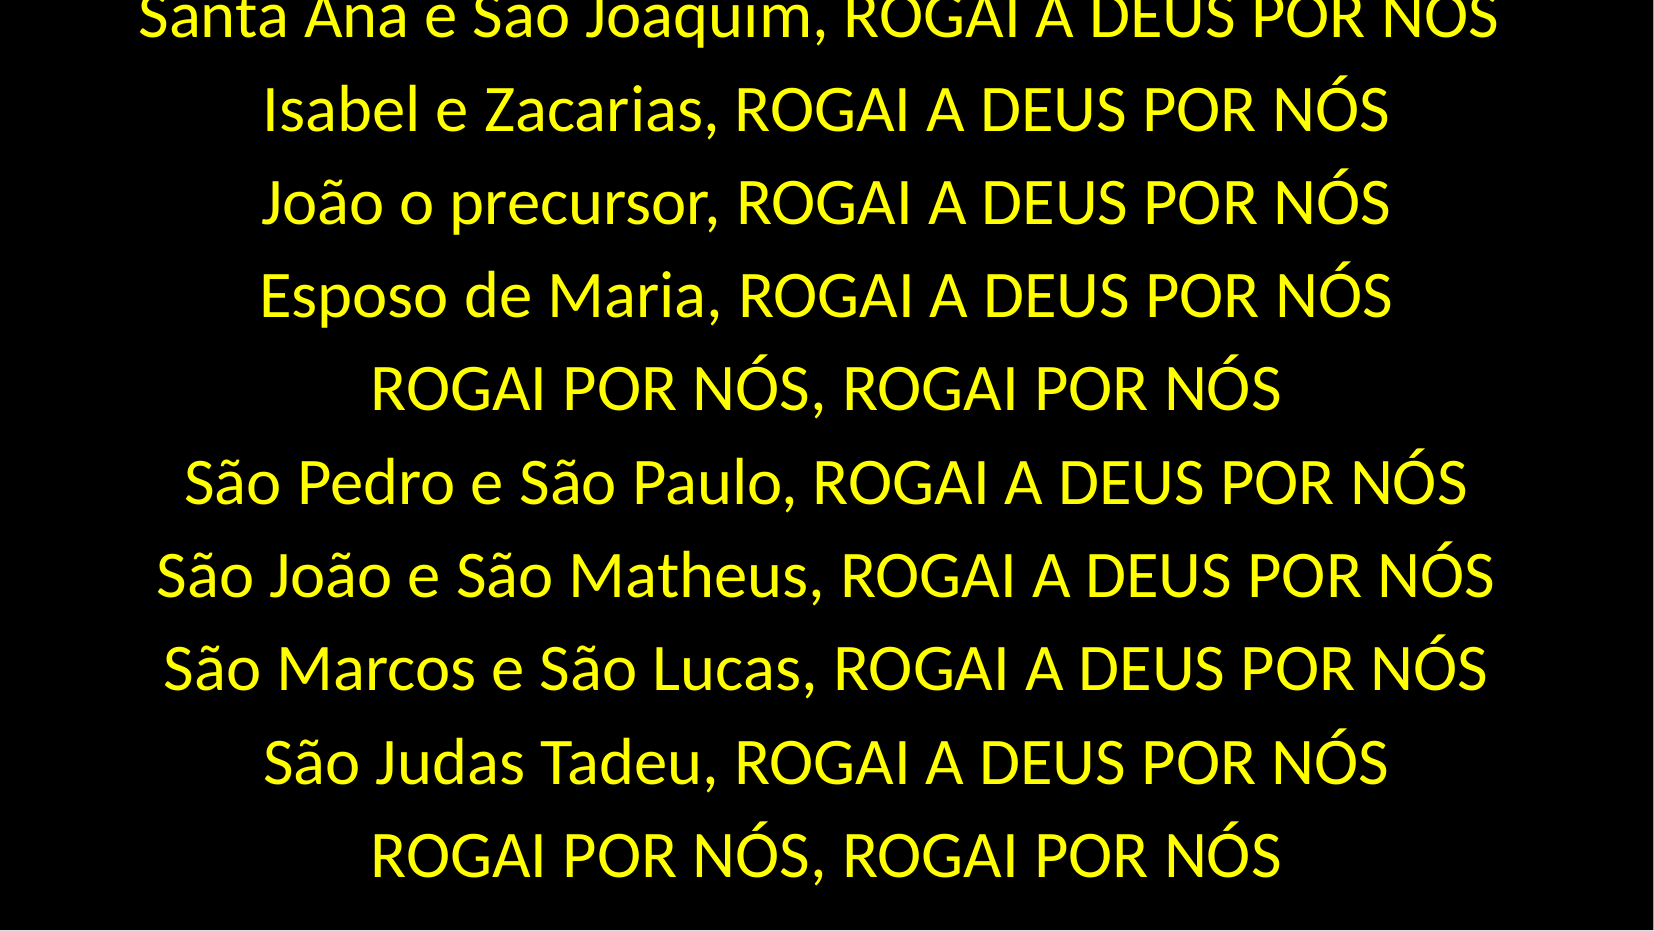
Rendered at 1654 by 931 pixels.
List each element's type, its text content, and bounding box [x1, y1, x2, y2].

subtitle Santa Ana e São Joaquim, ROGAI A DEUS POR NÓS Isabel e Zacarias, ROGAI A DEUS POR NÓS João o precursor, ROGAI A DEUS POR NÓS Esposo de Maria, ROGAI A DEUS POR NÓS ROGAI POR NÓS, ROGAI POR NÓS São Pedro e São Paulo, ROGAI A DEUS POR NÓS São João e São Matheus, ROGAI A DEUS POR NÓS São Marcos e São Lucas, ROGAI A DEUS POR NÓS São Judas Tadeu, ROGAI A DEUS POR NÓS ROGAI POR NÓS, ROGAI POR NÓS [0, 0, 1654, 931]
